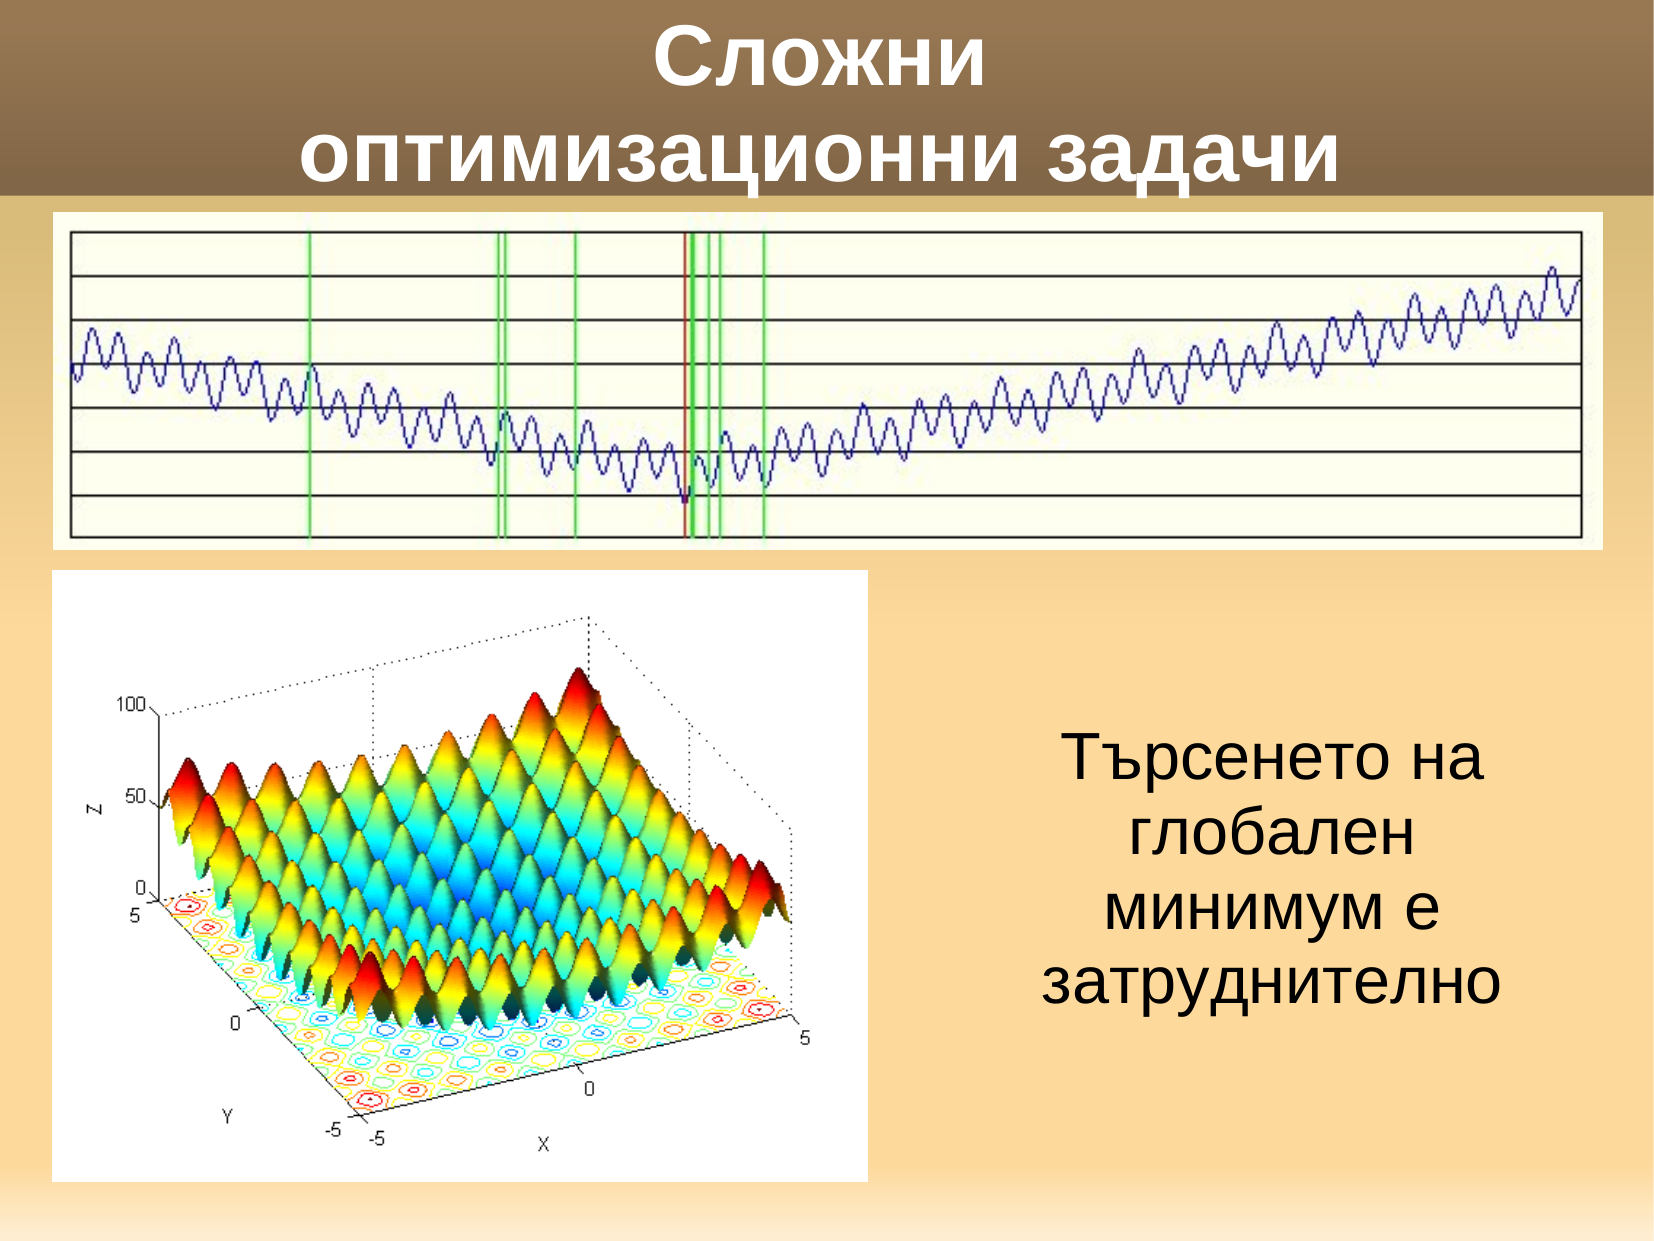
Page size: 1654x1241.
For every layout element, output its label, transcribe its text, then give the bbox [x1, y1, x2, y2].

list Търсенето на глобален минимум е затруднително [909, 719, 1565, 1019]
title Сложни оптимизационни задачи [76, 0, 1565, 208]
picture [0, 0, 1654, 1241]
